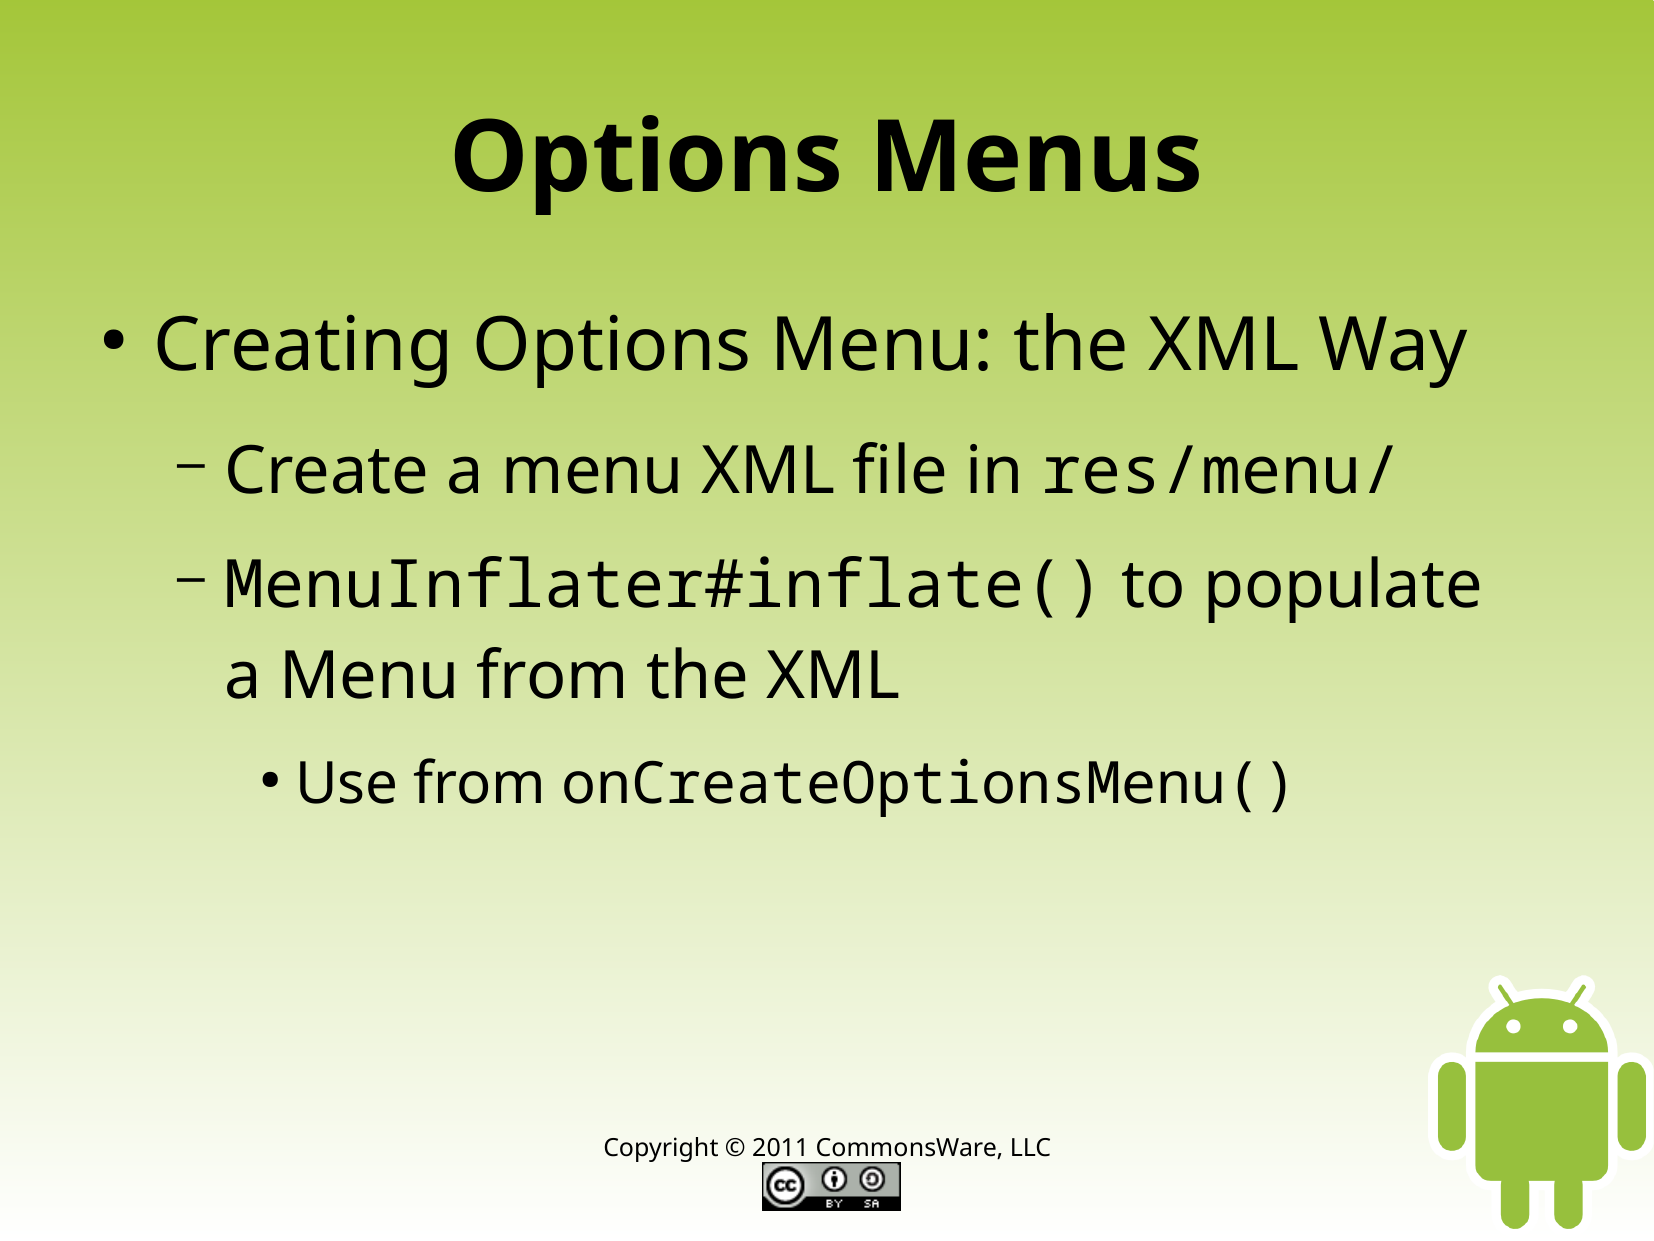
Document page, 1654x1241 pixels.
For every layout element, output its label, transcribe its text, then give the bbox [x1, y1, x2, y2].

picture [762, 1162, 901, 1211]
title Options Menus [82, 49, 1571, 257]
list Creating Options Menu: the XML Way Create a menu XML file in res/menu/ MenuInflater#inflate() to populate a Menu from the XML Use from onCreateOptionsMenu() [82, 290, 1538, 1126]
picture [1428, 975, 1654, 1238]
